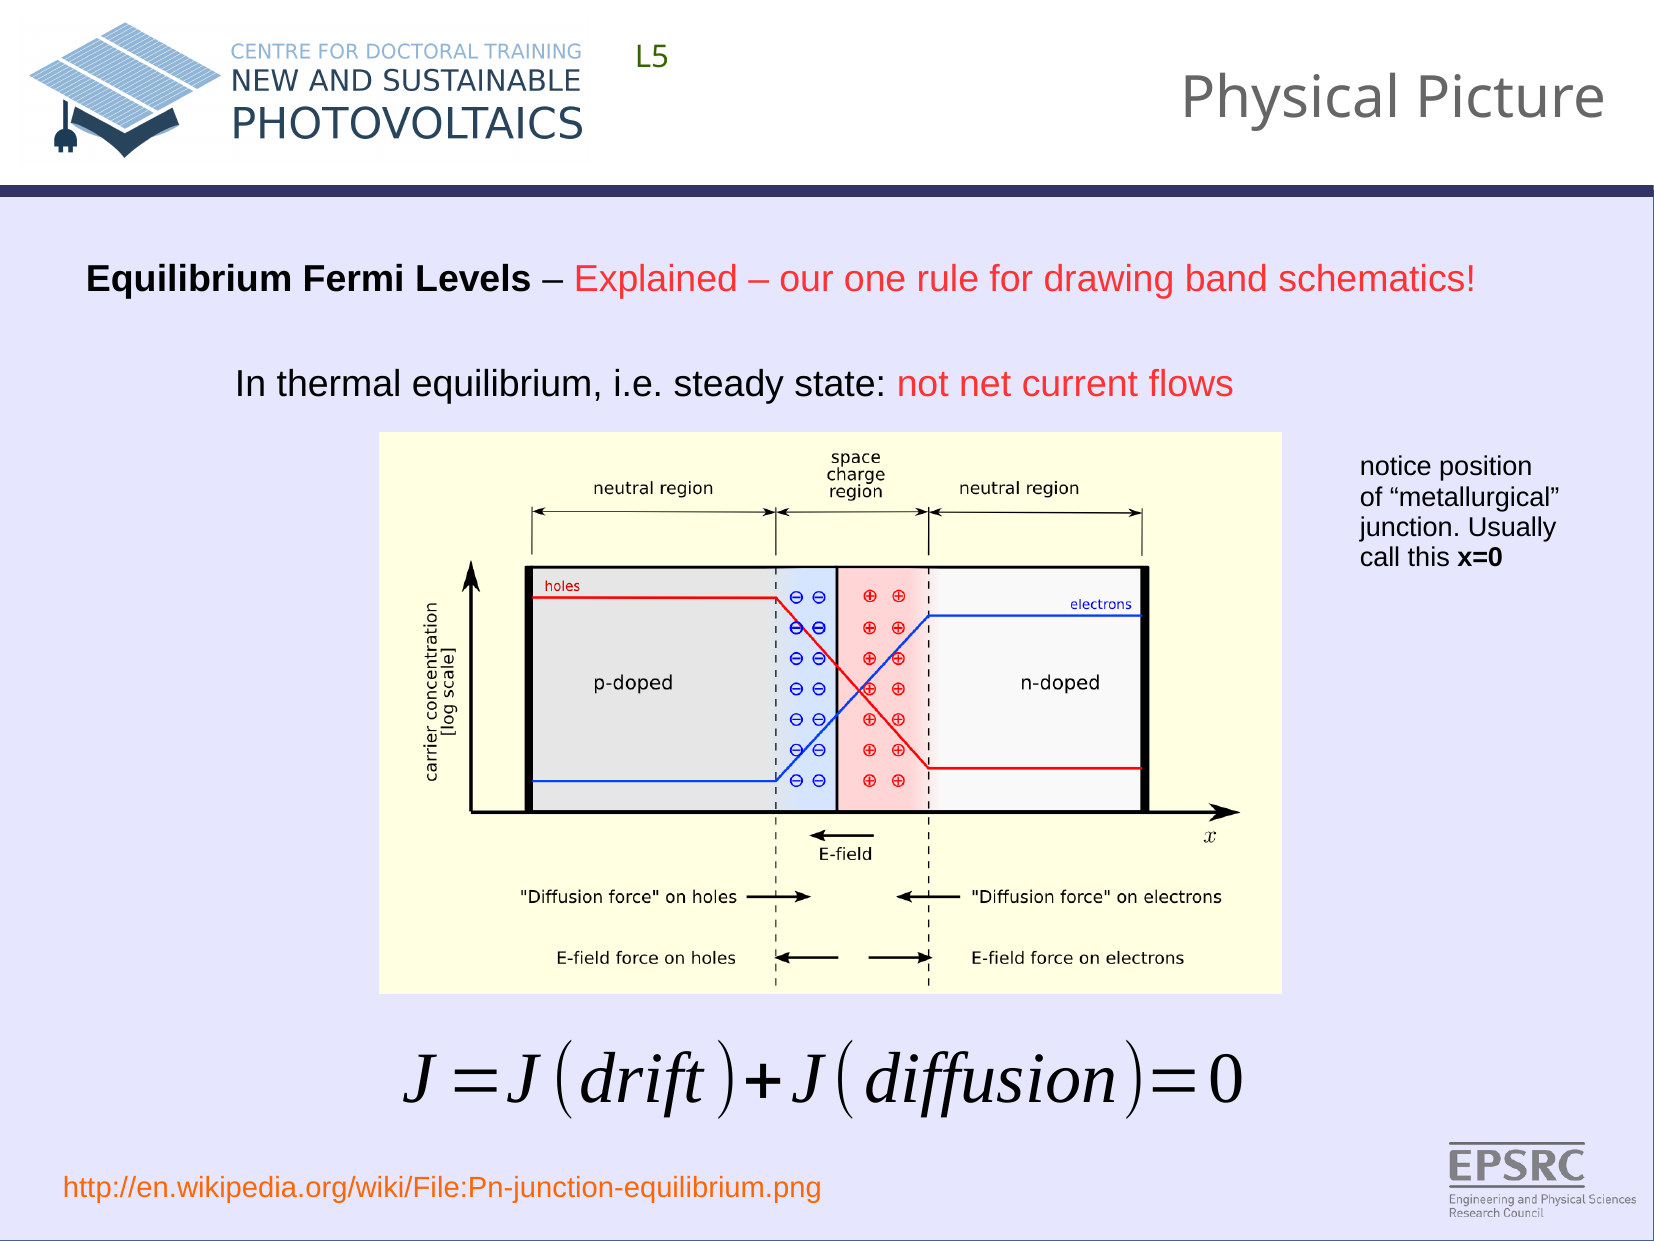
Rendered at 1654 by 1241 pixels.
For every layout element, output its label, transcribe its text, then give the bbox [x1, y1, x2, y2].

picture [379, 432, 1282, 994]
text_box http://en.wikipedia.org/wiki/File:Pn-junction-equilibrium.png [48, 1163, 1049, 1221]
picture [19, 17, 591, 166]
text_box Physical Picture [770, 51, 1622, 142]
text_box notice position of “metallurgical” junction. Usually call this x=0 [1345, 444, 1576, 934]
picture [1449, 1142, 1636, 1217]
text_box L5 [620, 29, 880, 80]
chart [384, 1034, 1263, 1122]
text_box Equilibrium Fermi Levels – Explained – our one rule for drawing band schematics! [70, 249, 1492, 307]
text_box [0, 197, 1654, 1241]
text_box In thermal equilibrium, i.e. steady state: not net current flows [220, 355, 1250, 413]
